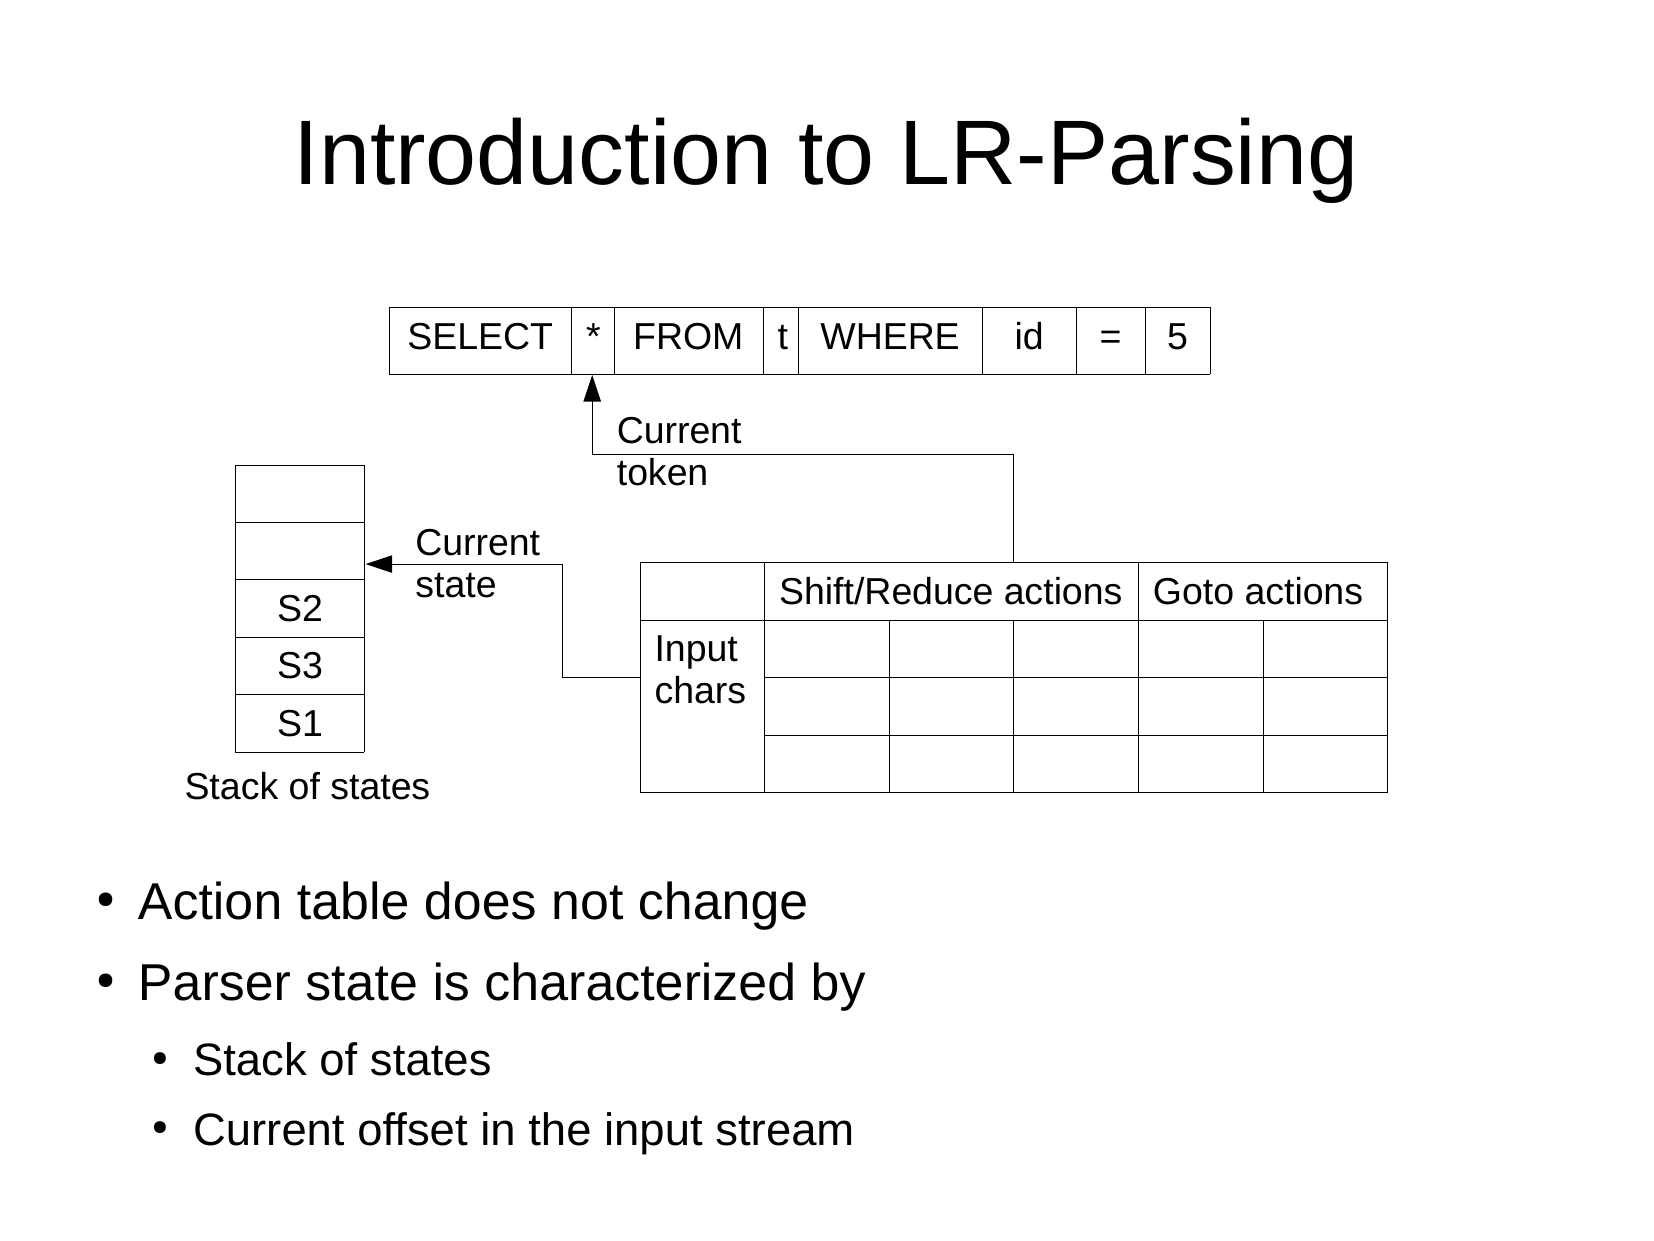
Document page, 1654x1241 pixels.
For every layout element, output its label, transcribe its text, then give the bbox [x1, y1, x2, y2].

table_cell S1 [236, 695, 364, 752]
table_cell S3 [236, 638, 364, 694]
table_cell [1139, 678, 1263, 735]
table_cell [1264, 621, 1387, 677]
text_box Stack of states [169, 757, 470, 815]
table_cell [765, 678, 889, 735]
table_cell [236, 523, 364, 579]
table_header SELECT [390, 308, 571, 374]
table_cell [890, 621, 1013, 677]
table_cell [765, 736, 889, 792]
table_cell [1264, 678, 1387, 735]
table_header [641, 563, 764, 620]
list Action table does not change Parser state is characterized by Stack of states Current offset in the input stream [82, 872, 1571, 1156]
table_cell [1139, 621, 1263, 677]
table_cell [890, 736, 1013, 792]
title Introduction to LR-Parsing [82, 49, 1571, 257]
table_cell [1014, 678, 1138, 735]
table_header * [572, 308, 614, 374]
table_header = [1077, 308, 1145, 374]
text_box Current state [400, 513, 563, 613]
table_header WHERE [799, 308, 982, 374]
table_header t [764, 308, 798, 374]
table_cell [1139, 736, 1263, 792]
table_header 5 [1146, 308, 1210, 374]
table_cell [1014, 736, 1138, 792]
table_header Shift/Reduce actions [765, 563, 1138, 620]
text_box Current token [602, 402, 764, 501]
table_header [236, 466, 364, 522]
table_cell S2 [236, 580, 364, 637]
table_cell [765, 621, 889, 677]
table_header Goto actions [1139, 563, 1387, 620]
table_header id [983, 308, 1076, 374]
table_cell [890, 678, 1013, 735]
table_cell [1014, 621, 1138, 677]
table_header FROM [615, 308, 763, 374]
table_cell [1264, 736, 1387, 792]
table_cell Input chars [641, 621, 764, 792]
